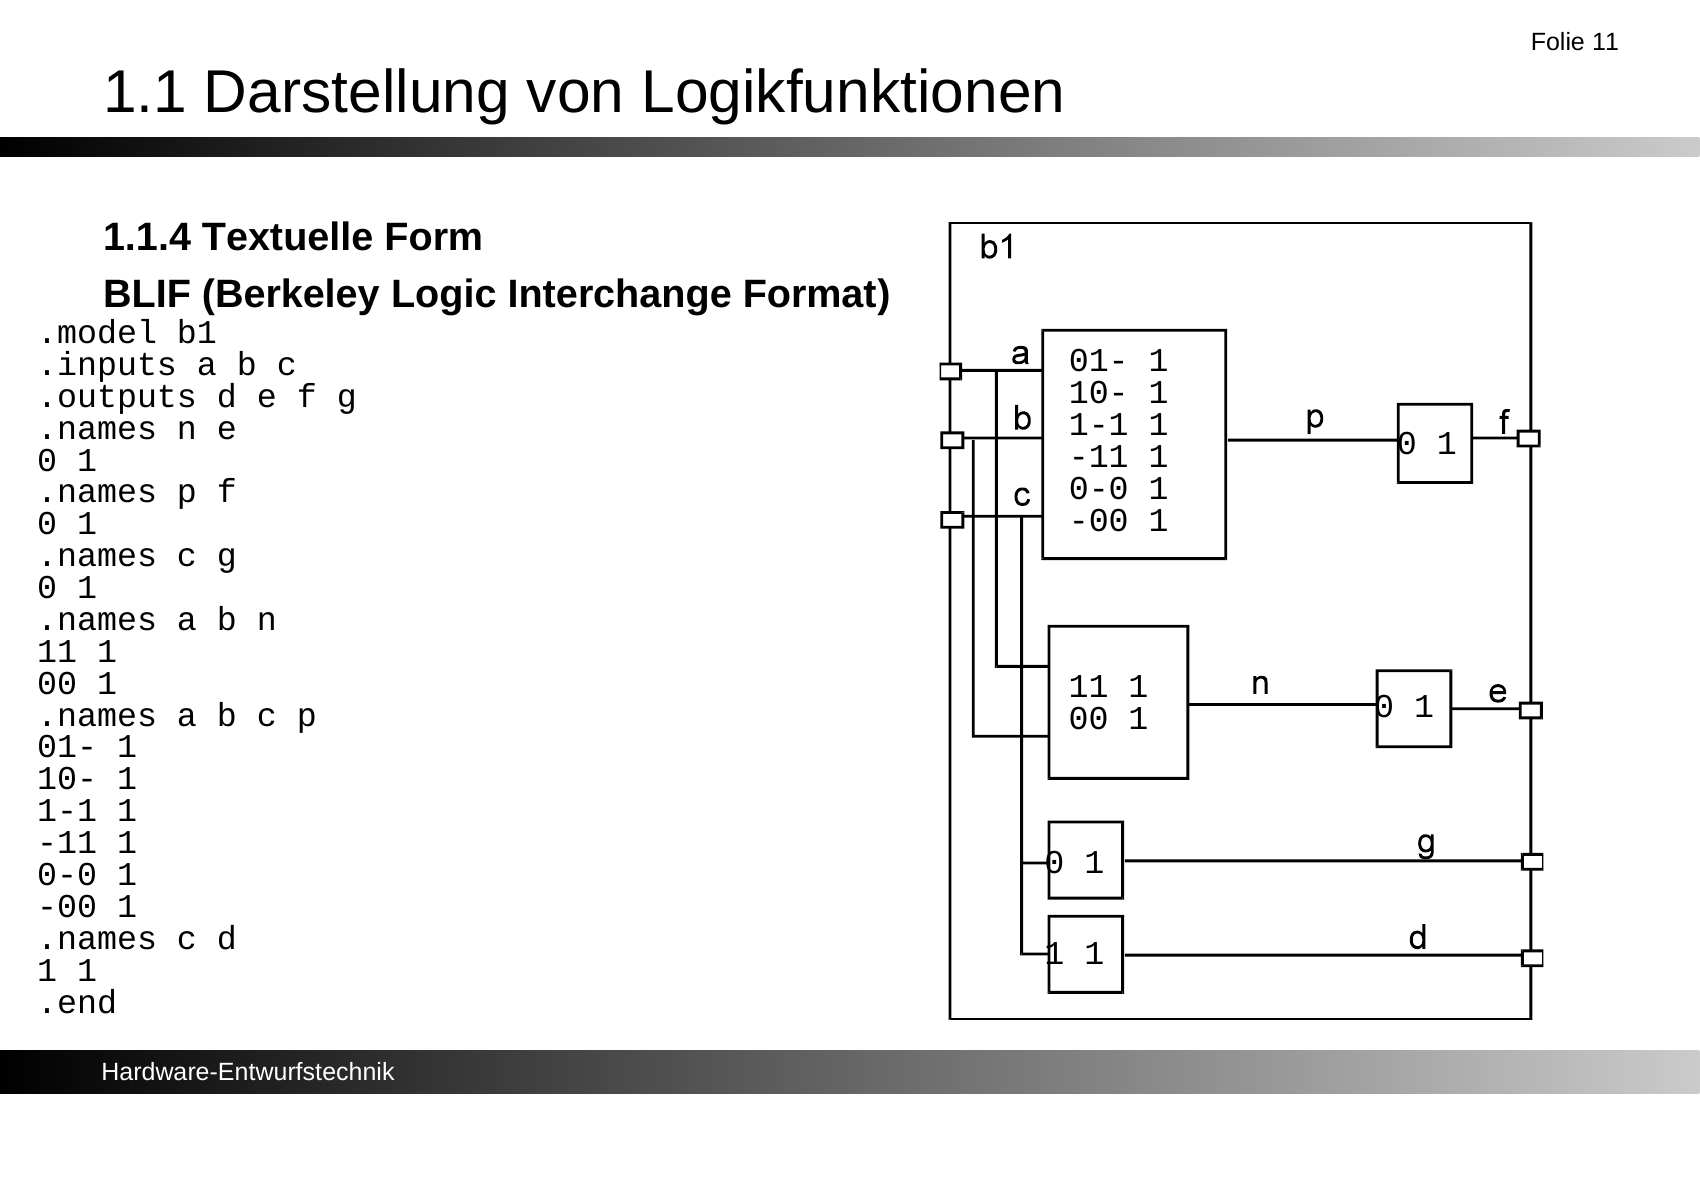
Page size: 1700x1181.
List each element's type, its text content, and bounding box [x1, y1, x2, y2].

text_box 1 1 [1029, 931, 1120, 979]
list 1.1.4 Textuelle Form BLIF (Berkeley Logic Interchange Format) [87, 202, 1613, 1022]
text_box 0 1 [1029, 840, 1120, 887]
chart [939, 222, 1544, 1020]
text_box 0 1 [1359, 684, 1450, 732]
text_box 11 1 00 1 [1053, 664, 1164, 743]
title 1.1 Darstellung von Logikfunktionen [87, 36, 1421, 142]
text_box 0 1 [1381, 421, 1472, 469]
text_box 01- 1 10- 1 1-1 1 -11 1 0-0 1 -00 1 [1053, 338, 1184, 545]
text_box .model b1 .inputs a b c .outputs d e f g .names n e 0 1 .names p f 0 1 .names c g 0 1 .names a b n 11 1 00 1 .names a b c p 01- 1 10- 1 1-1 1 -11 1 0-0 1 -00 1 .names c d 1 1 .end [22, 310, 372, 1027]
